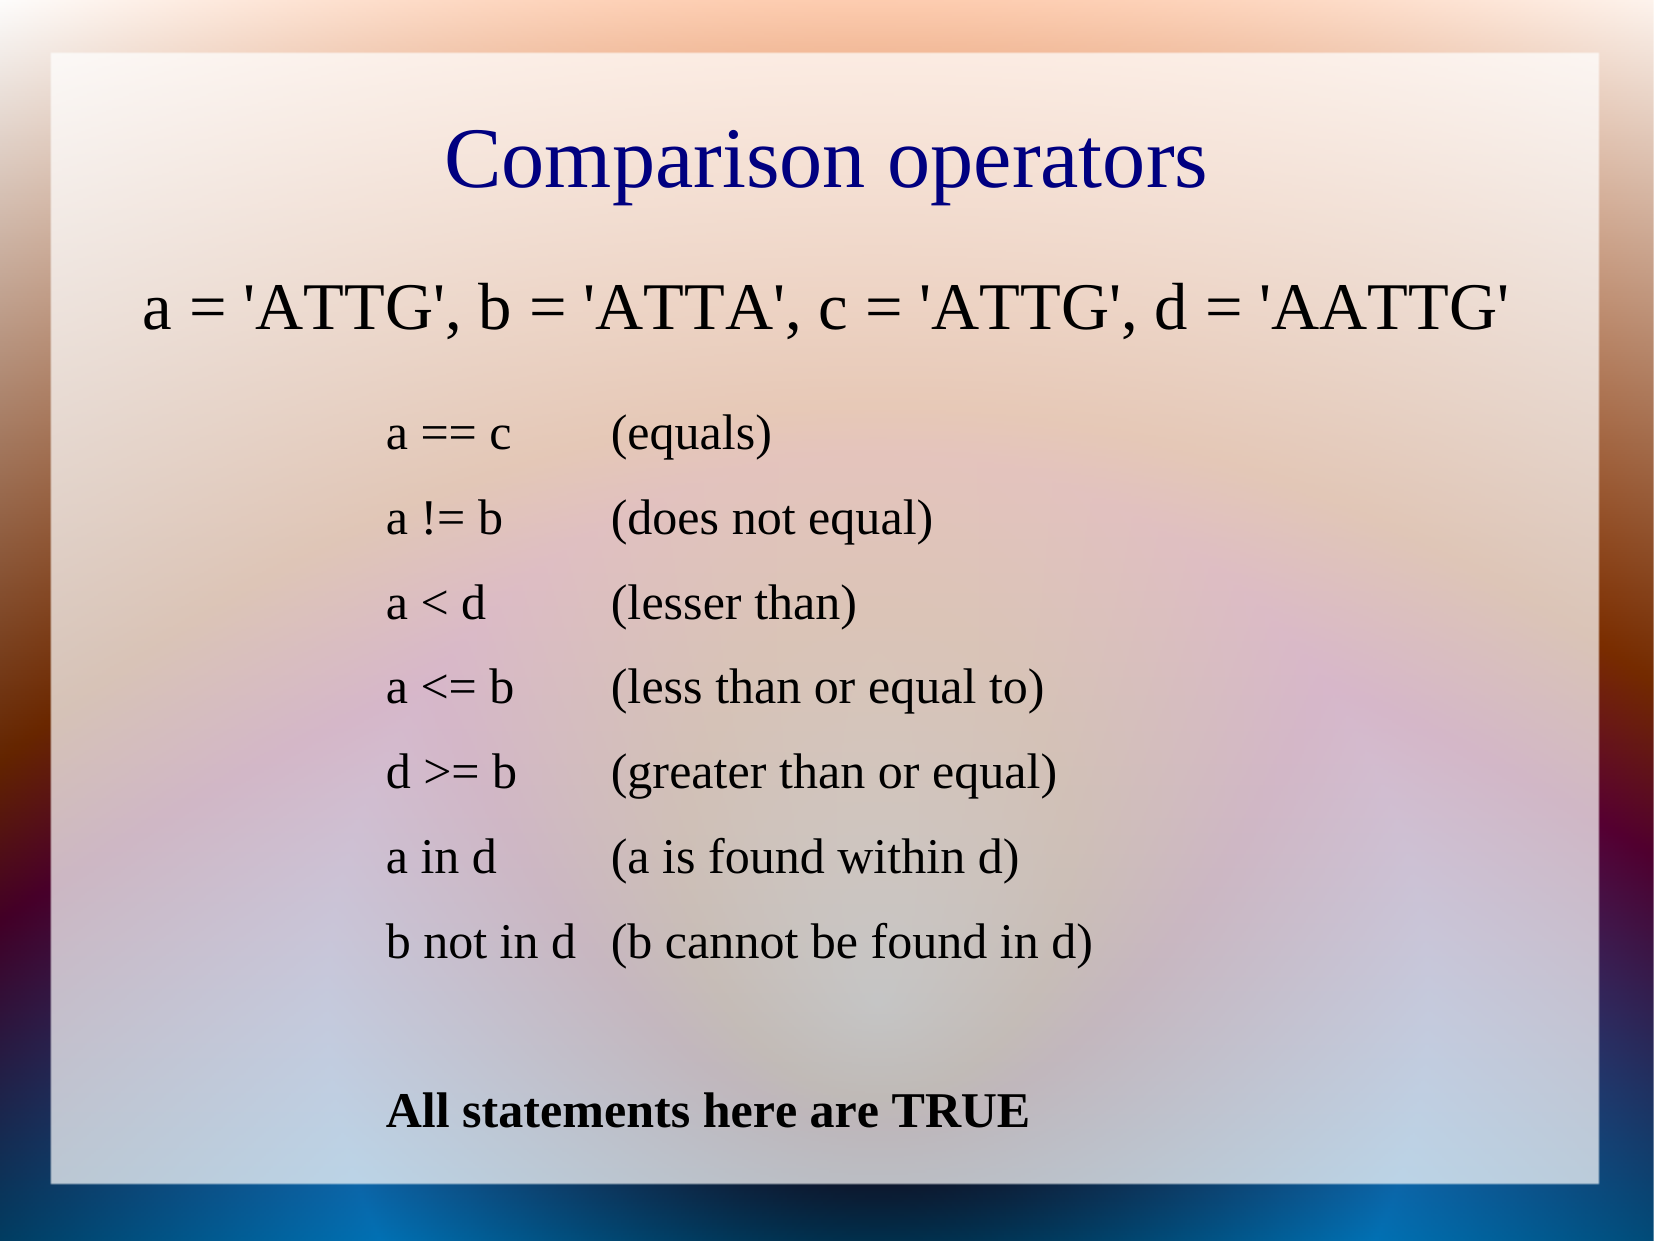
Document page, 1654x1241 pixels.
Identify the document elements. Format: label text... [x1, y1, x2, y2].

title Comparison operators [82, 55, 1571, 263]
list a = 'ATTG', b = 'ATTA', c = 'ATTG', d = 'AATTG' [71, 270, 1561, 345]
picture [0, 0, 1654, 1241]
list a == c (equals) a != b (does not equal) a < d (lesser than) a <= b (less than or equal to) d >= b (greater than or equal) a in d (a is found within d) b not in d (b cannot be found in d) All statements here are TRUE [315, 405, 1411, 1139]
